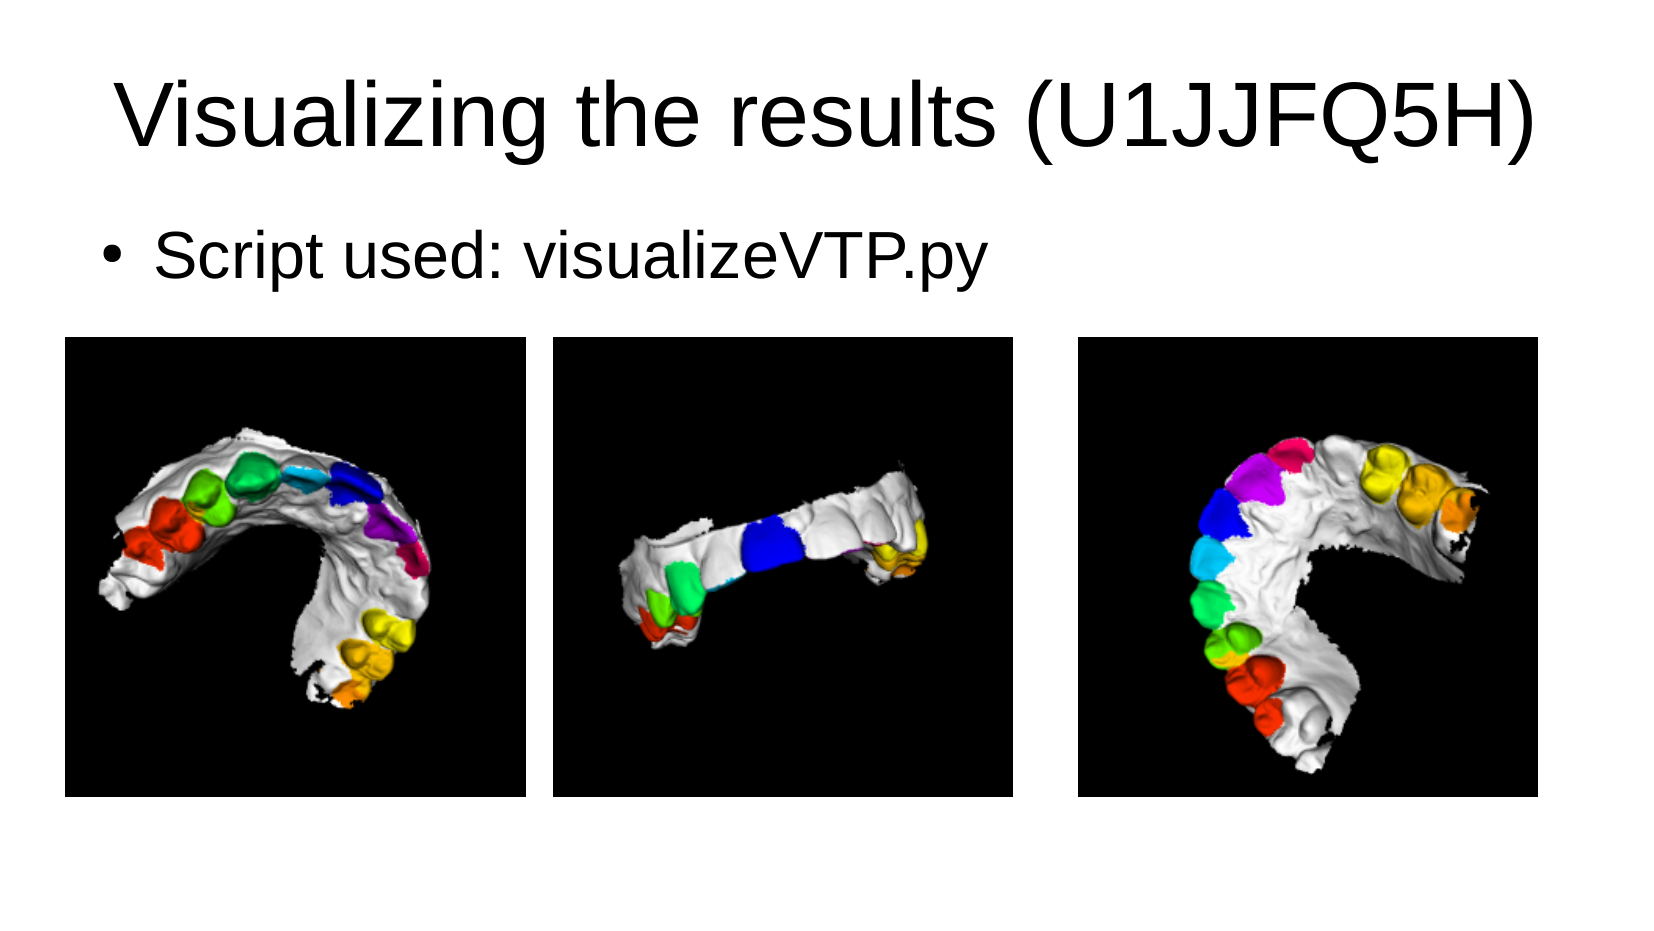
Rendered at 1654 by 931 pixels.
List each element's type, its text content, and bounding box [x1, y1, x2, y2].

picture [1078, 337, 1538, 797]
list Script used: visualizeVTP.py [82, 217, 1571, 758]
picture [553, 337, 1013, 797]
title Visualizing the results (U1JJFQ5H) [82, 37, 1571, 193]
picture [65, 337, 526, 797]
